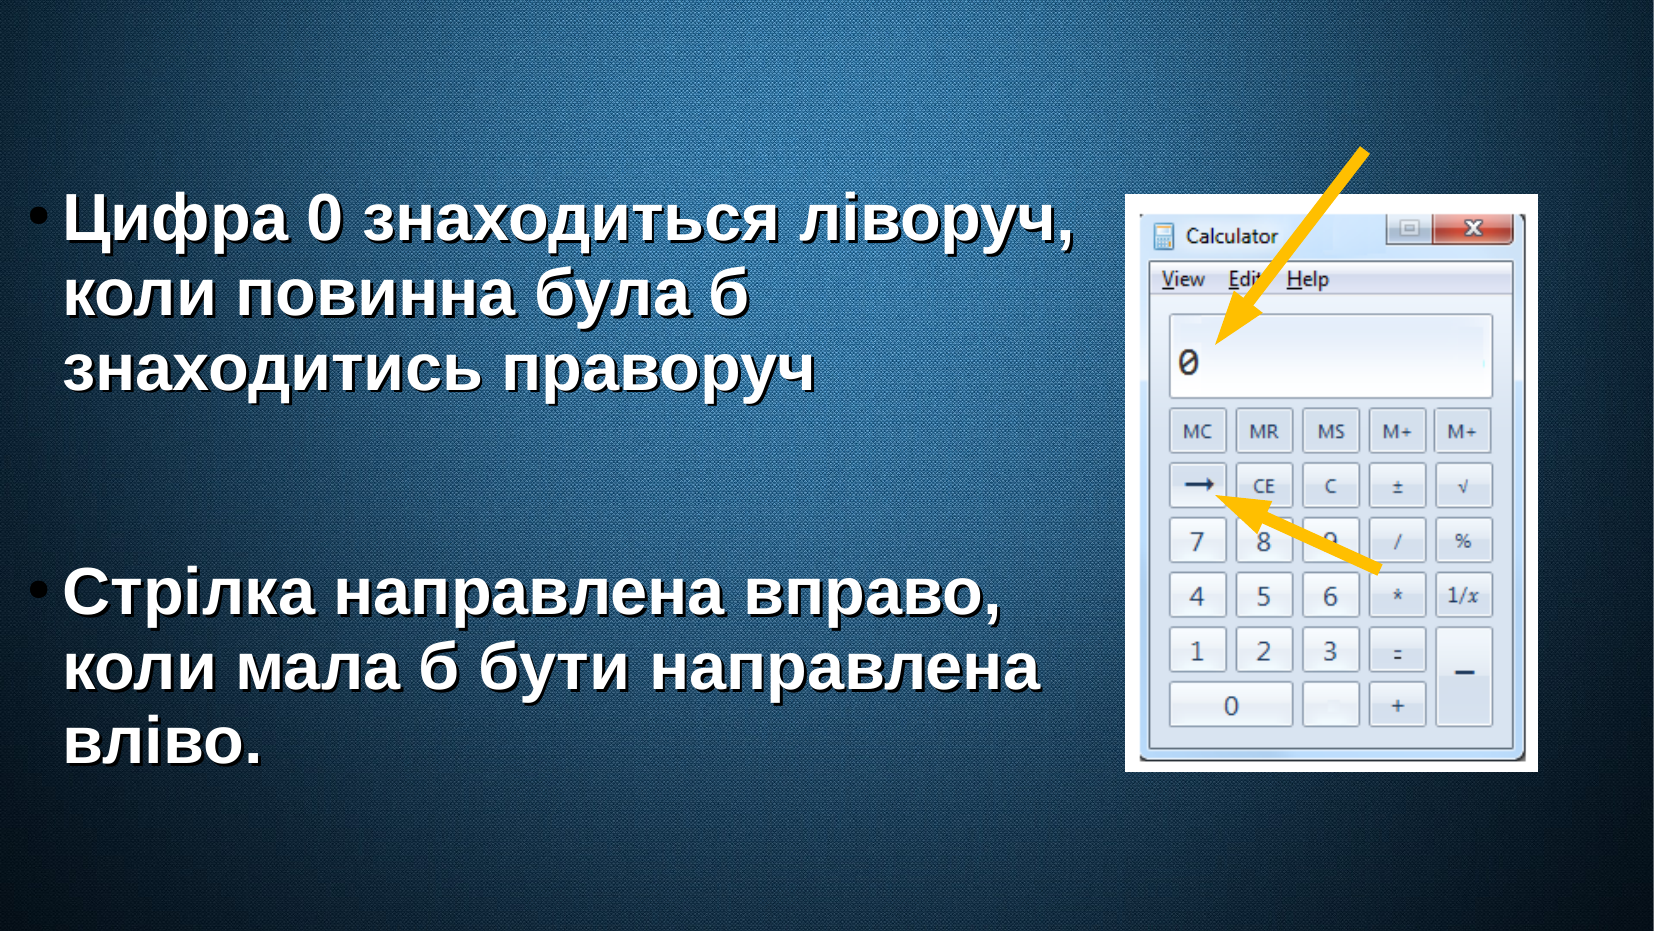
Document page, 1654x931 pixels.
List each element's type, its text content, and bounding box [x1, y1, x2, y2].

picture [0, 0, 1654, 931]
subtitle Цифра 0 знаходиться ліворуч, коли повинна була б знаходитись праворуч Стрілка направлена вправо, коли мала б бути направлена вліво. [26, 180, 1096, 779]
